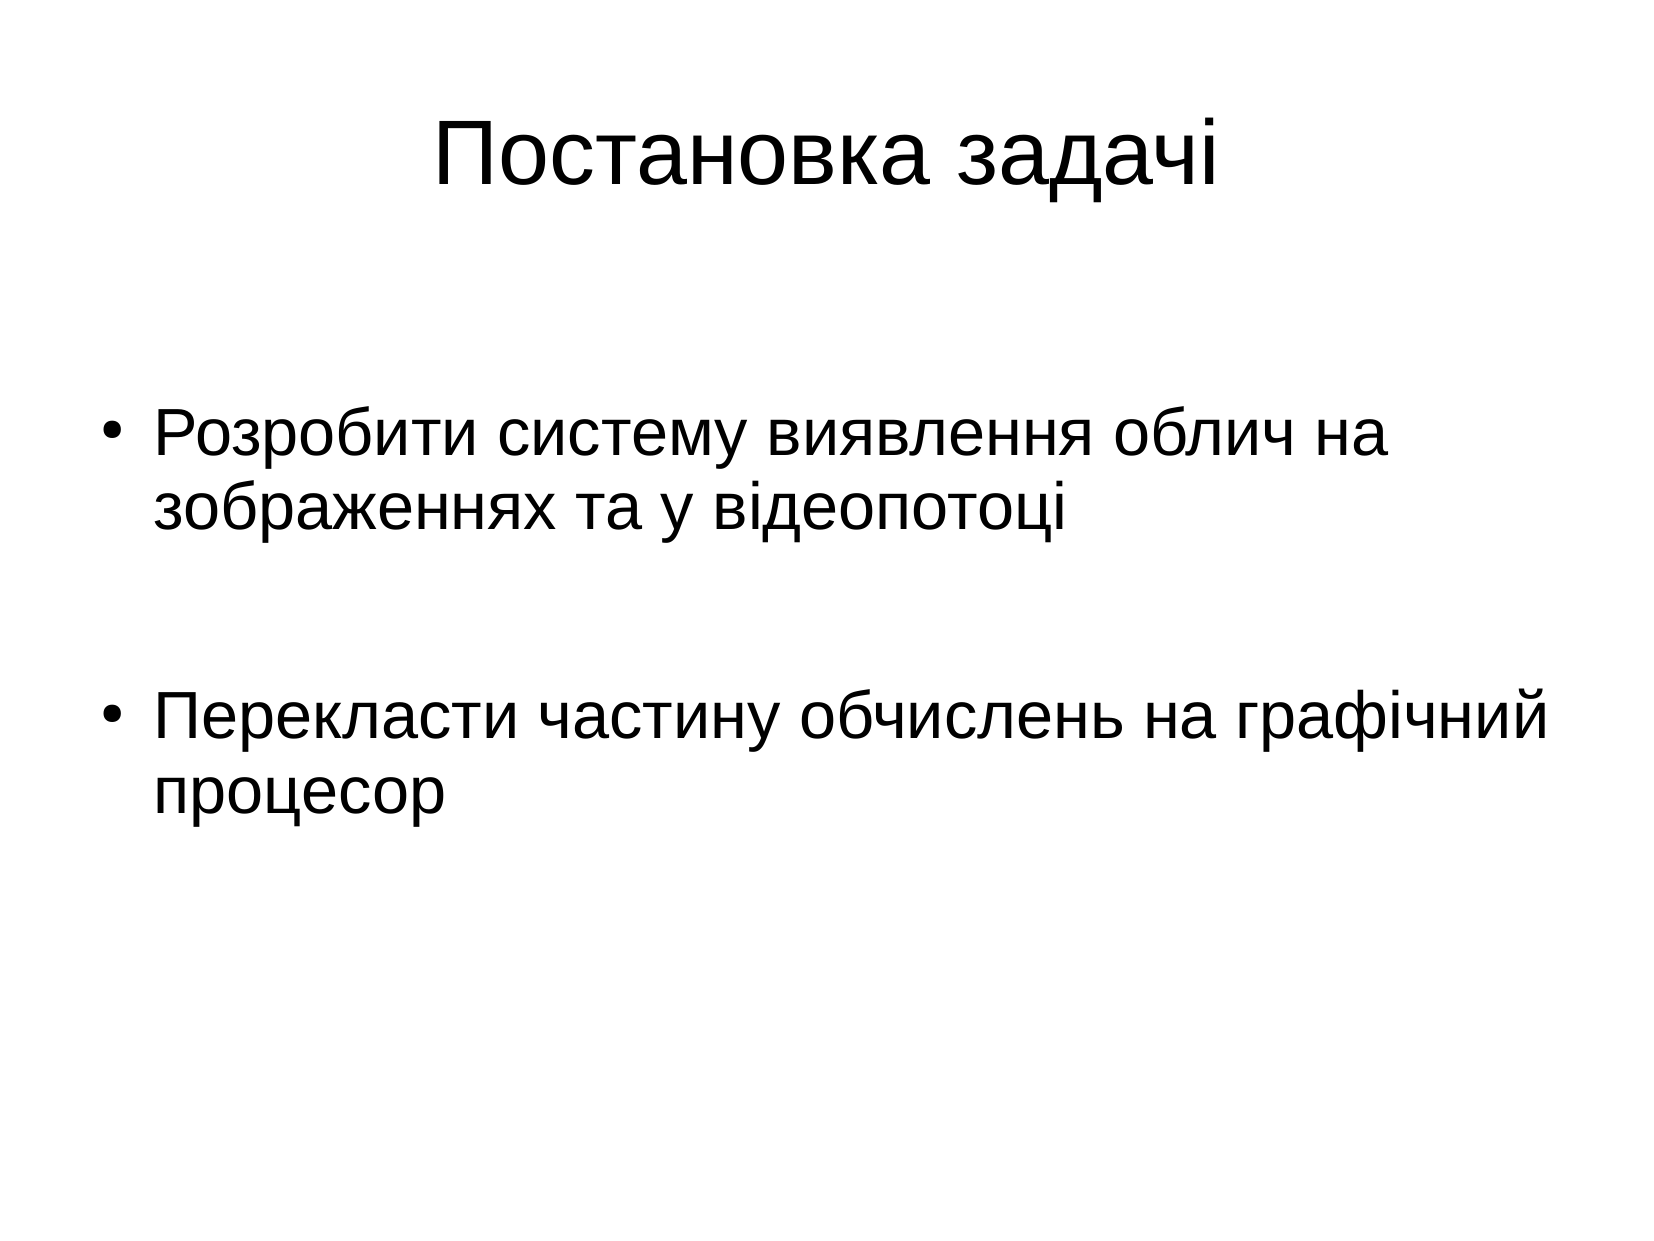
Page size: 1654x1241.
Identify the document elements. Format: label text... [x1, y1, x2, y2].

list Розробити систему виявлення облич на зображеннях та у відеопотоці Перекласти частину обчислень на графічний процесор [82, 290, 1571, 1010]
title Постановка задачі [82, 49, 1571, 257]
